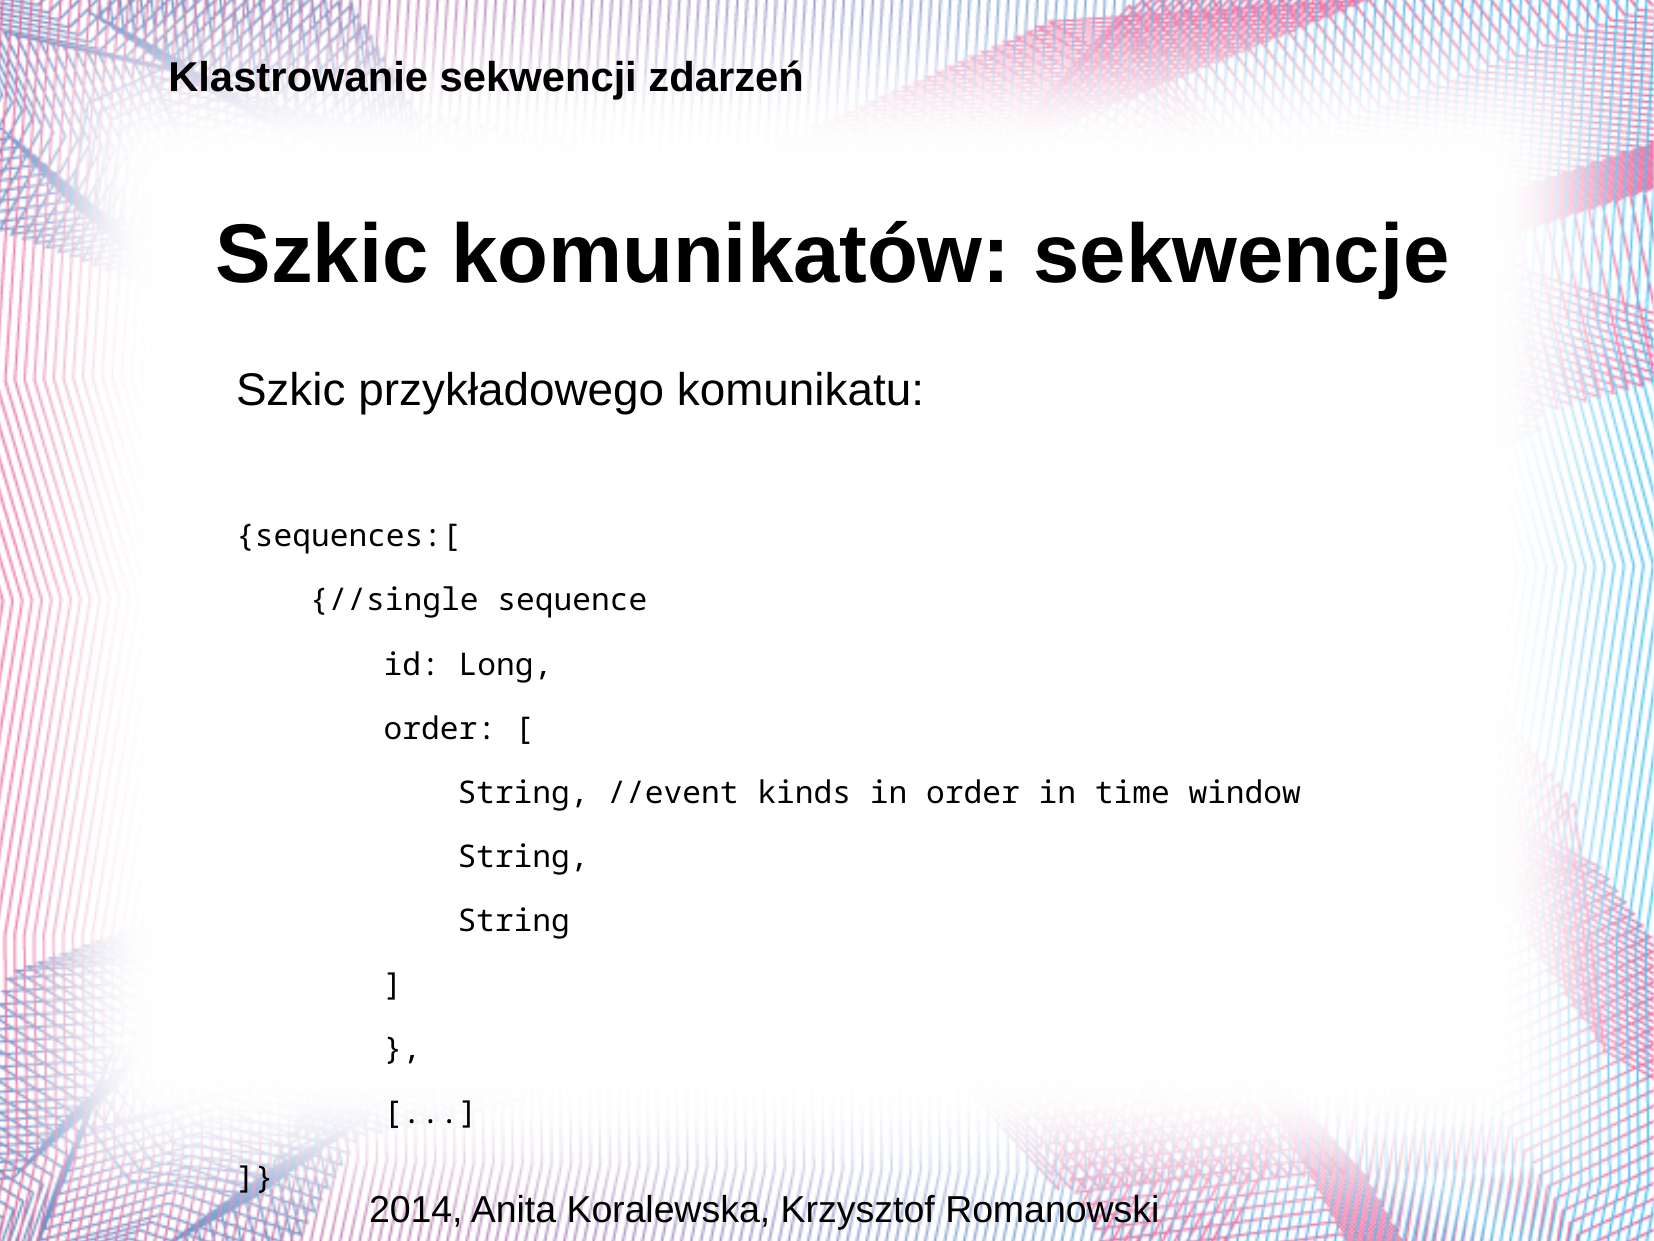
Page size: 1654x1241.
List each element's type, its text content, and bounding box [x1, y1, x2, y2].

picture [0, 0, 1654, 1241]
text_box 2014, Anita Koralewska, Krzysztof Romanowski [354, 1159, 1276, 1217]
text_box Klastrowanie sekwencji zdarzeń [153, 23, 1560, 85]
text_box Szkic przykładowego komunikatu: {sequences:[ {//single sequence id: Long, order: [ String, //event kinds in order in time window String, String ] }, [...] ]} [221, 330, 1427, 1153]
text_box Szkic komunikatów: sekwencje [200, 153, 1619, 272]
